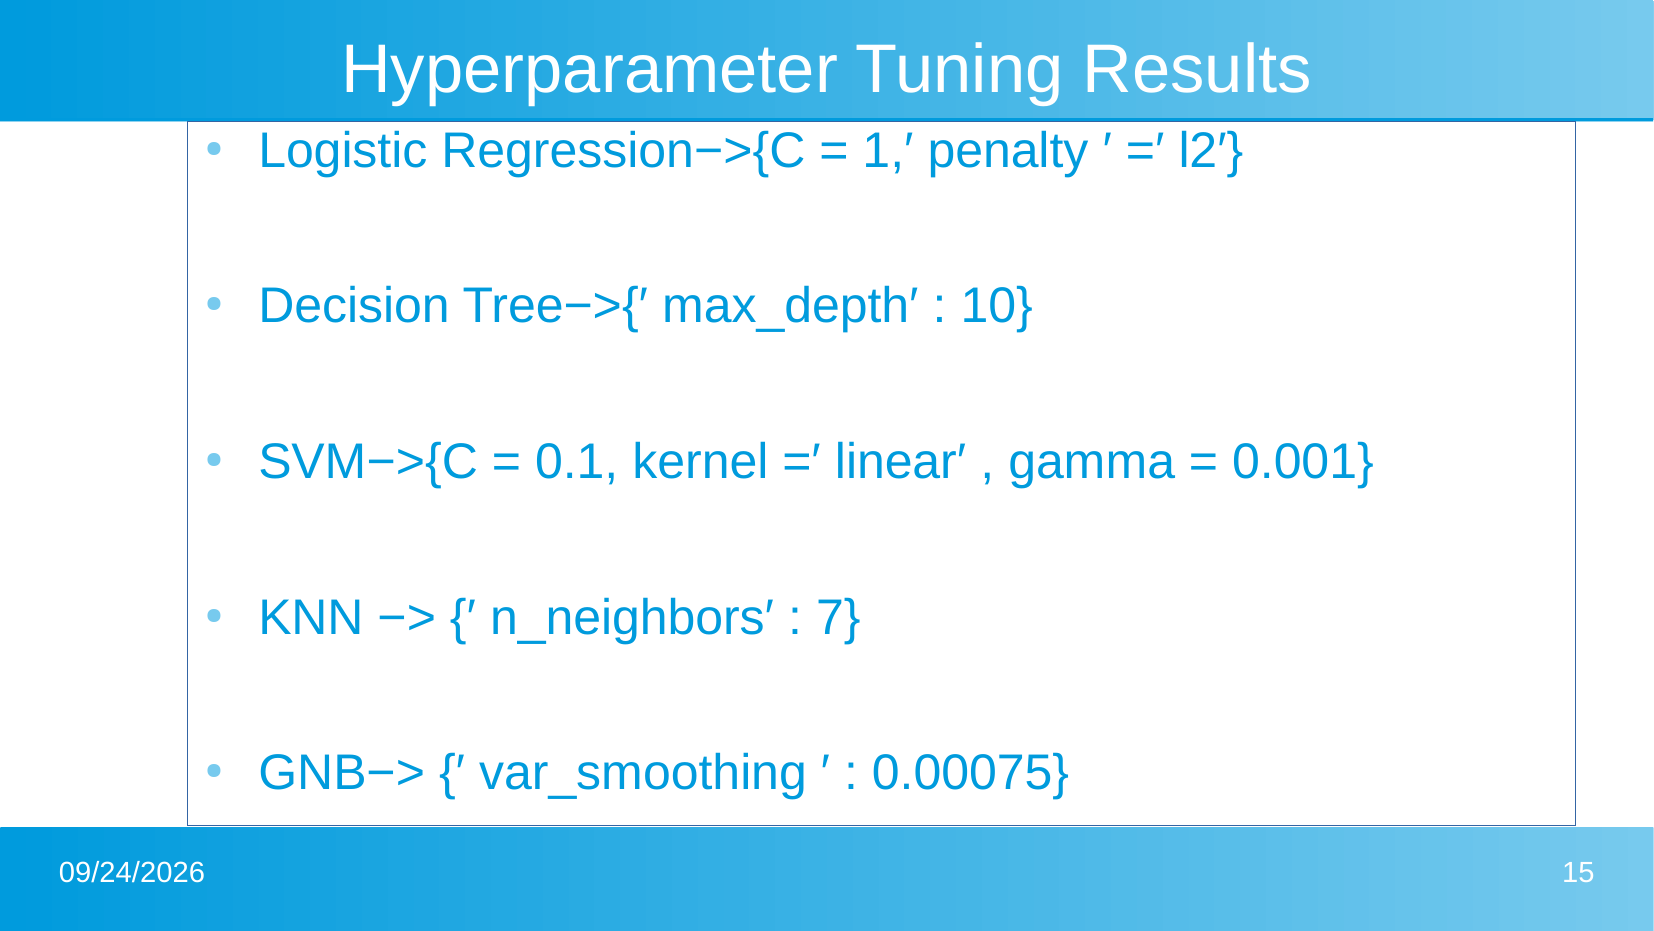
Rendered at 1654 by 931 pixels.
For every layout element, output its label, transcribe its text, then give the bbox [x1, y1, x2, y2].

title Hyperparameter Tuning Results [59, 29, 1595, 108]
list Logistic Regression−>{C = 1,′ penalty ′ =′ l2′} Decision Tree−>{′ max_depth′ : 10} SVM−>{C = 0.1, kernel =′ linear′ , gamma = 0.001} KNN −> {′ n_neighbors′ : 7} GNB−> {′ var_smoothing ′ : 0.00075} [187, 121, 1576, 826]
